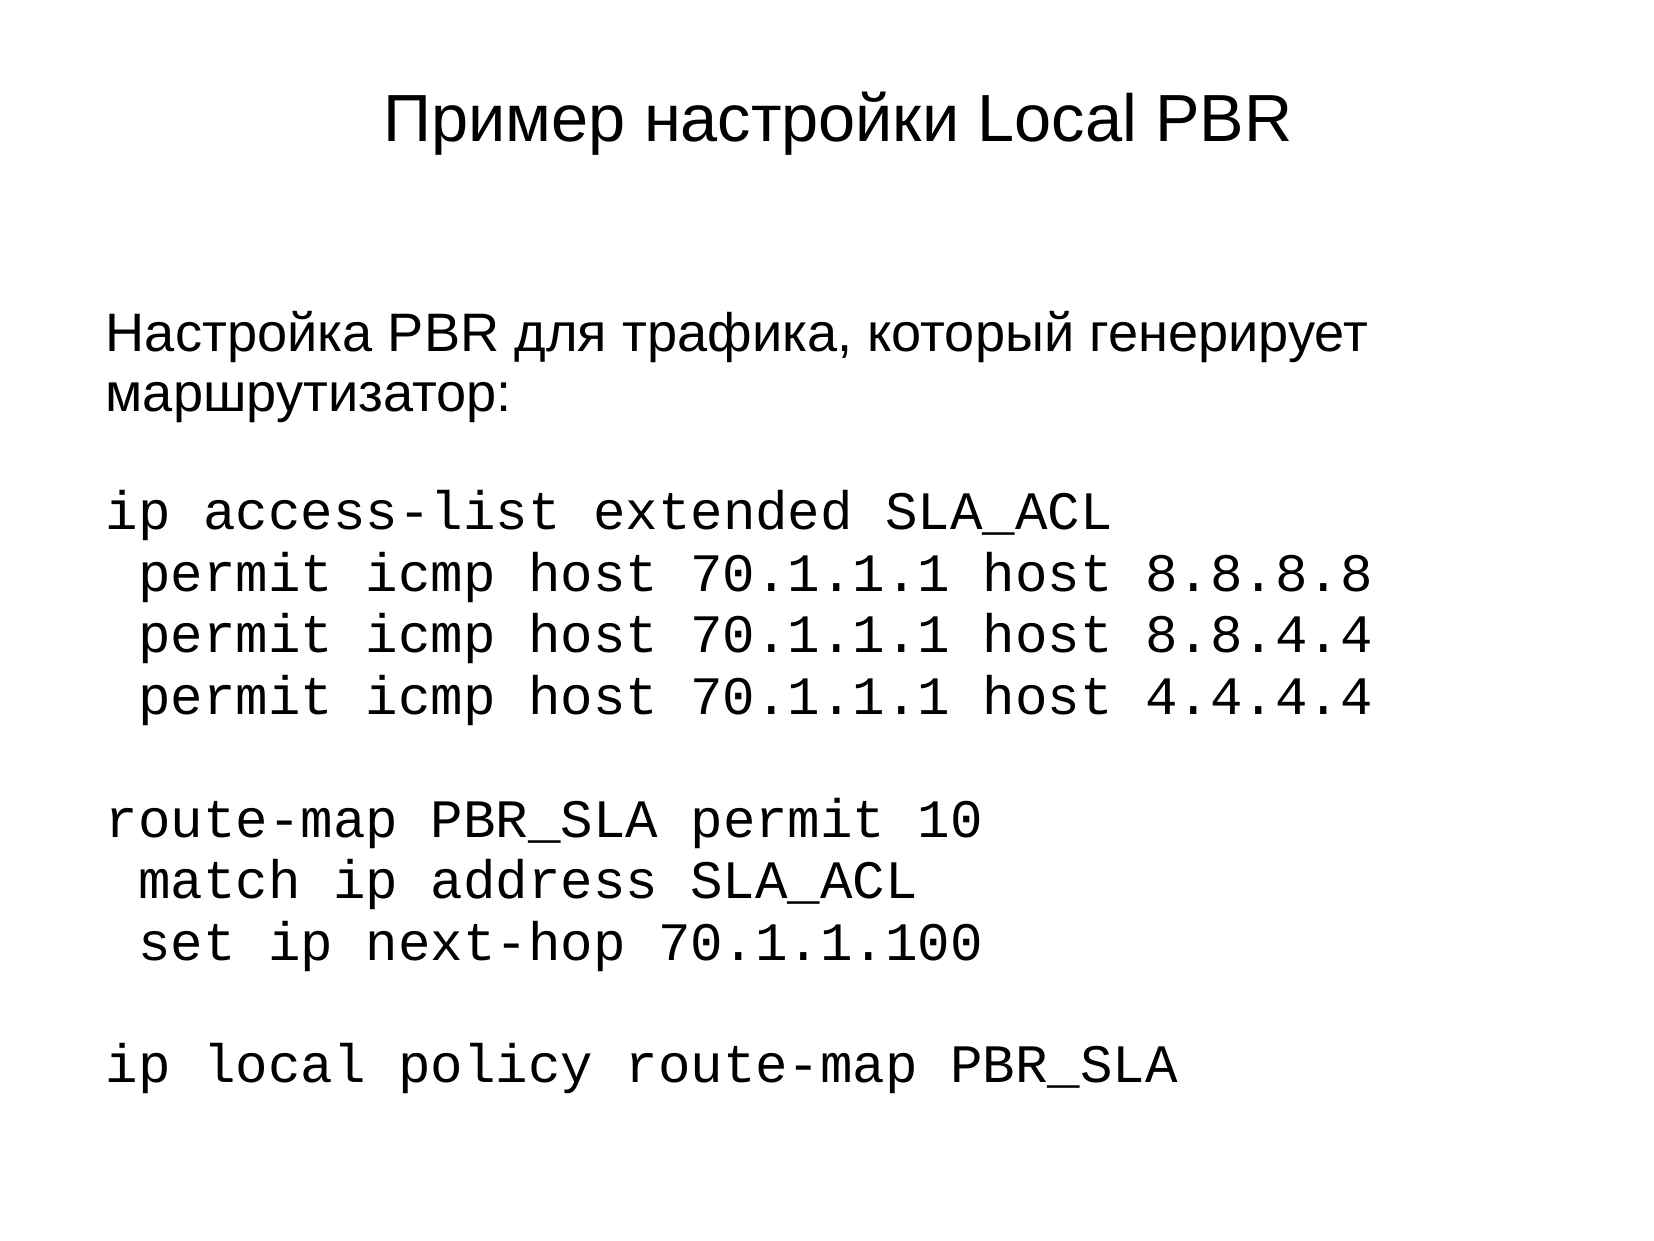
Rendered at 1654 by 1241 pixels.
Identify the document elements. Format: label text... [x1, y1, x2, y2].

title Пример настройки Local PBR [82, 49, 1571, 151]
subtitle Настройка PBR для трафика, который генерирует маршрутизатор: ip access-list extended SLA_ACL permit icmp host 70.1.1.1 host 8.8.8.8 permit icmp host 70.1.1.1 host 8.8.4.4 permit icmp host 70.1.1.1 host 4.4.4.4 route-map PBR_SLA permit 10 match ip address SLA_ACL set ip next-hop 70.1.1.100 ip local policy route-map PBR_SLA [105, 194, 1624, 1207]
